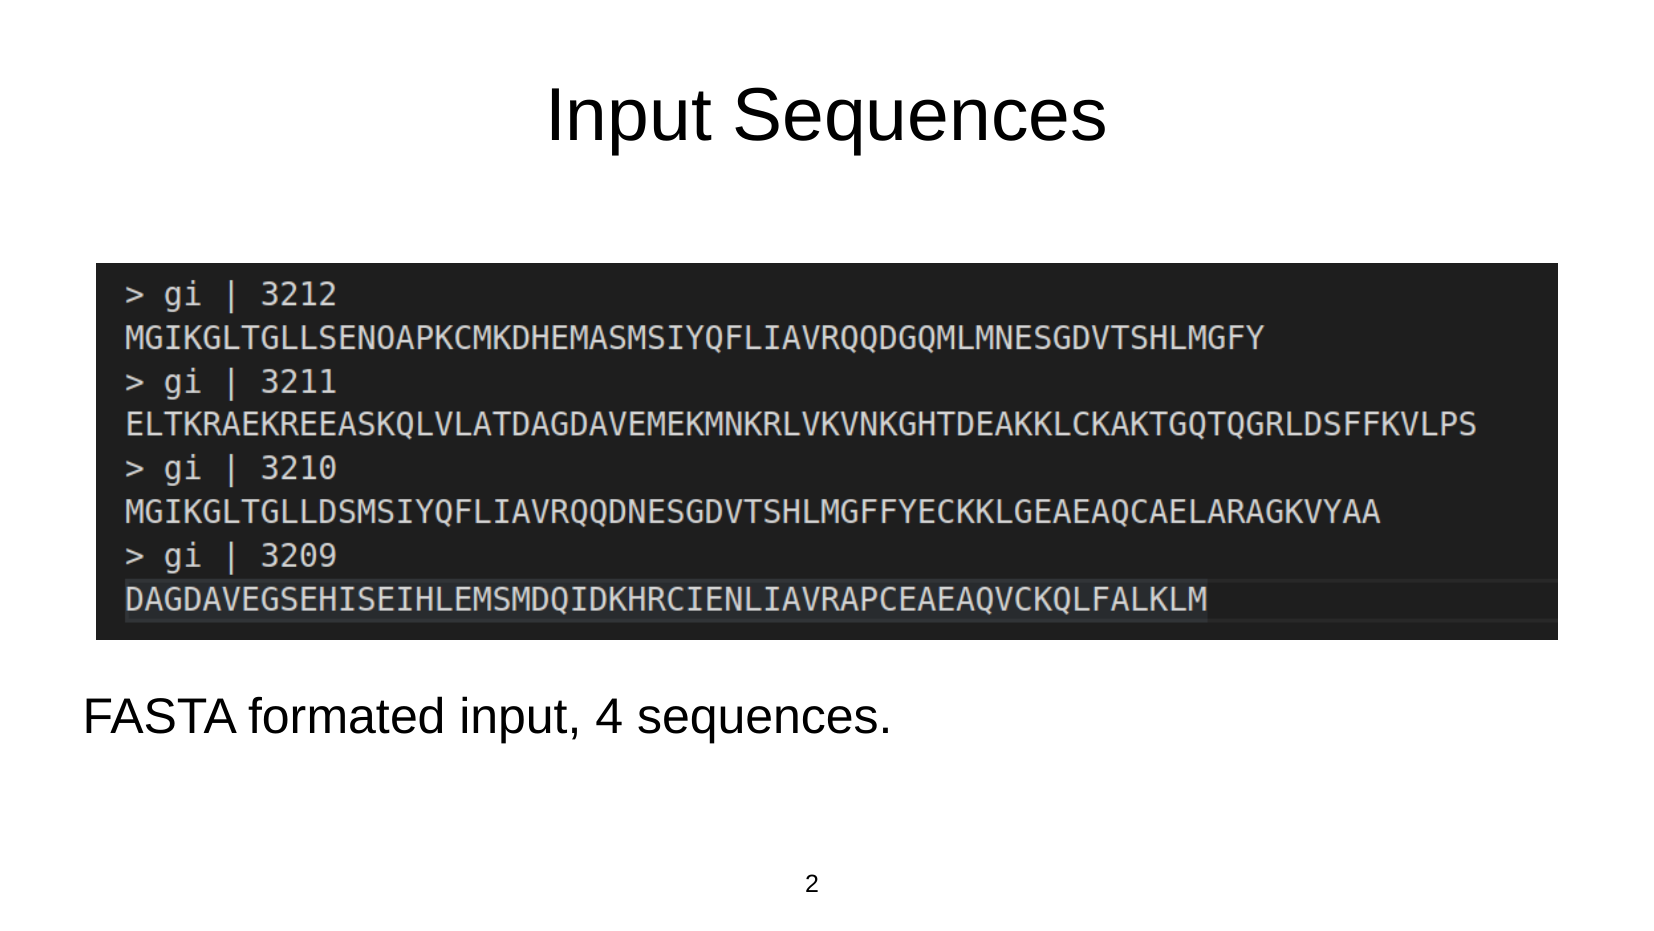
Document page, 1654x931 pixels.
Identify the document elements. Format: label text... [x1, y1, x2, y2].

picture [96, 263, 1558, 640]
text_box <number> [806, 862, 919, 918]
subtitle FASTA formated input, 4 sequences. [82, 675, 1571, 758]
title Input Sequences [82, 37, 1571, 193]
